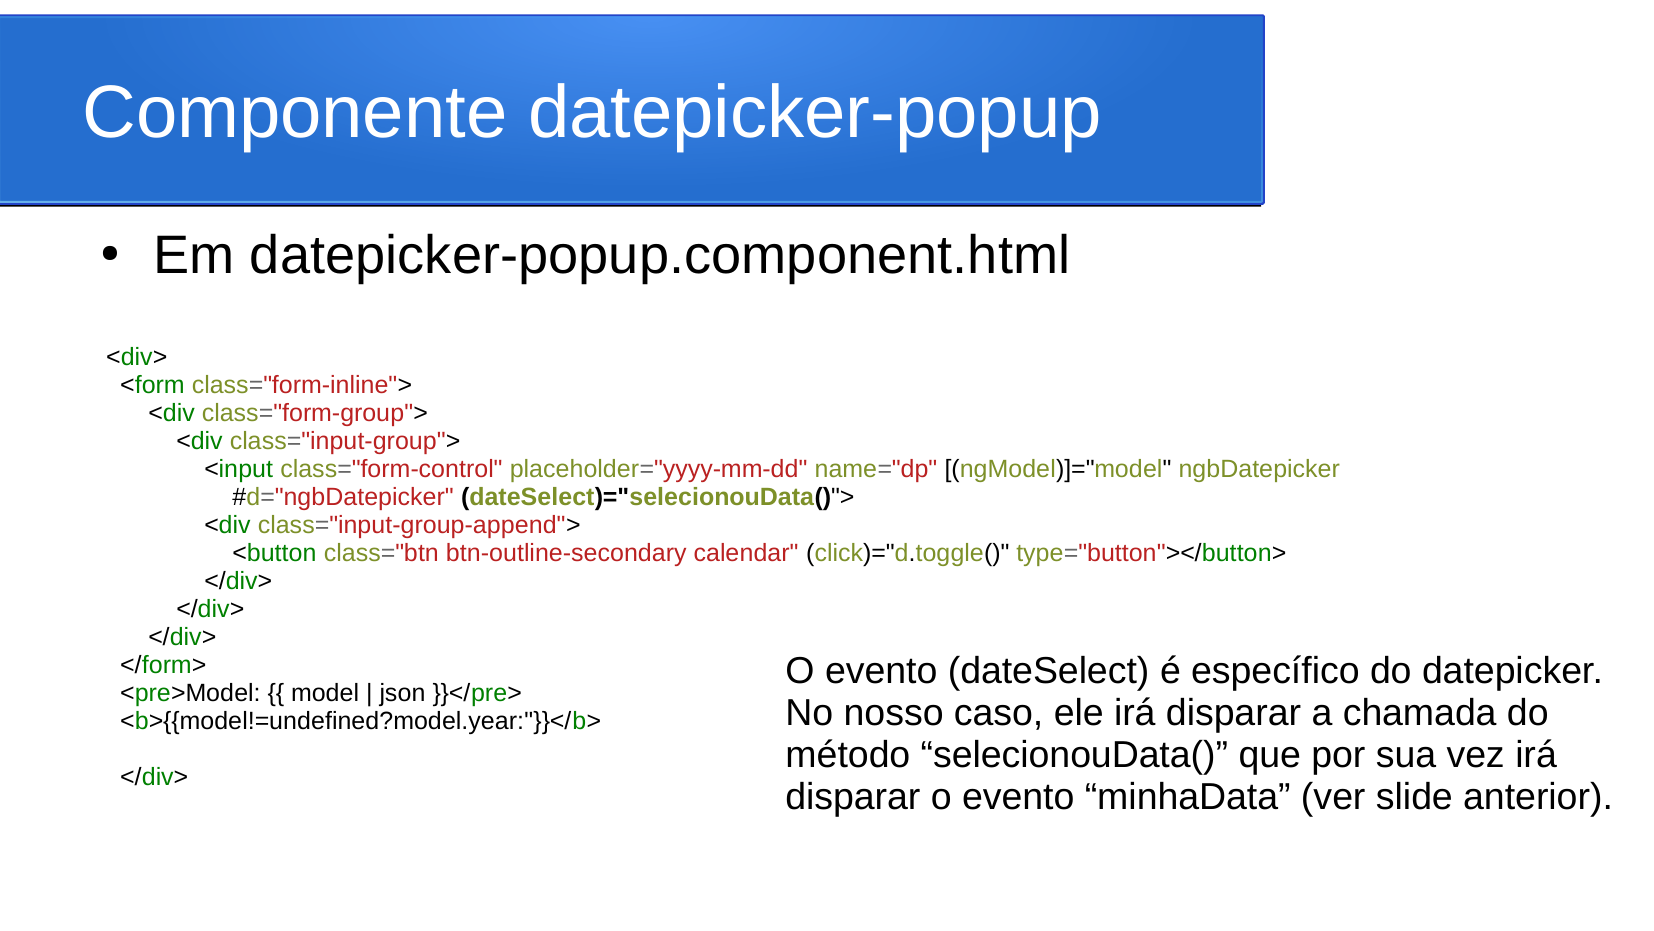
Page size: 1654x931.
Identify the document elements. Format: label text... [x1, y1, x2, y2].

list Em datepicker-popup.component.html [82, 224, 1571, 764]
text_box <div> <form class="form-inline"> <div class="form-group"> <div class="input-group"> <input class="form-control" placeholder="yyyy-mm-dd" name="dp" [(ngModel)]="model" ngbDatepicker #d="ngbDatepicker" (dateSelect)="selecionouData()"> <div class="input-group-append"> <button class="btn btn-outline-secondary calendar" (click)="d.toggle()" type="button"></button> </div> </div> </div> </form> <pre>Model: {{ model | json }}</pre> <b>{{model!=undefined?model.year:''}}</b> </div> [106, 342, 1619, 847]
title Componente datepicker-popup [82, 35, 1235, 189]
text_box O evento (dateSelect) é específico do datepicker. No nosso caso, ele irá disparar a chamada do método “selecionouData()” que por sua vez irá disparar o evento “minhaData” (ver slide anterior). [785, 649, 1624, 818]
